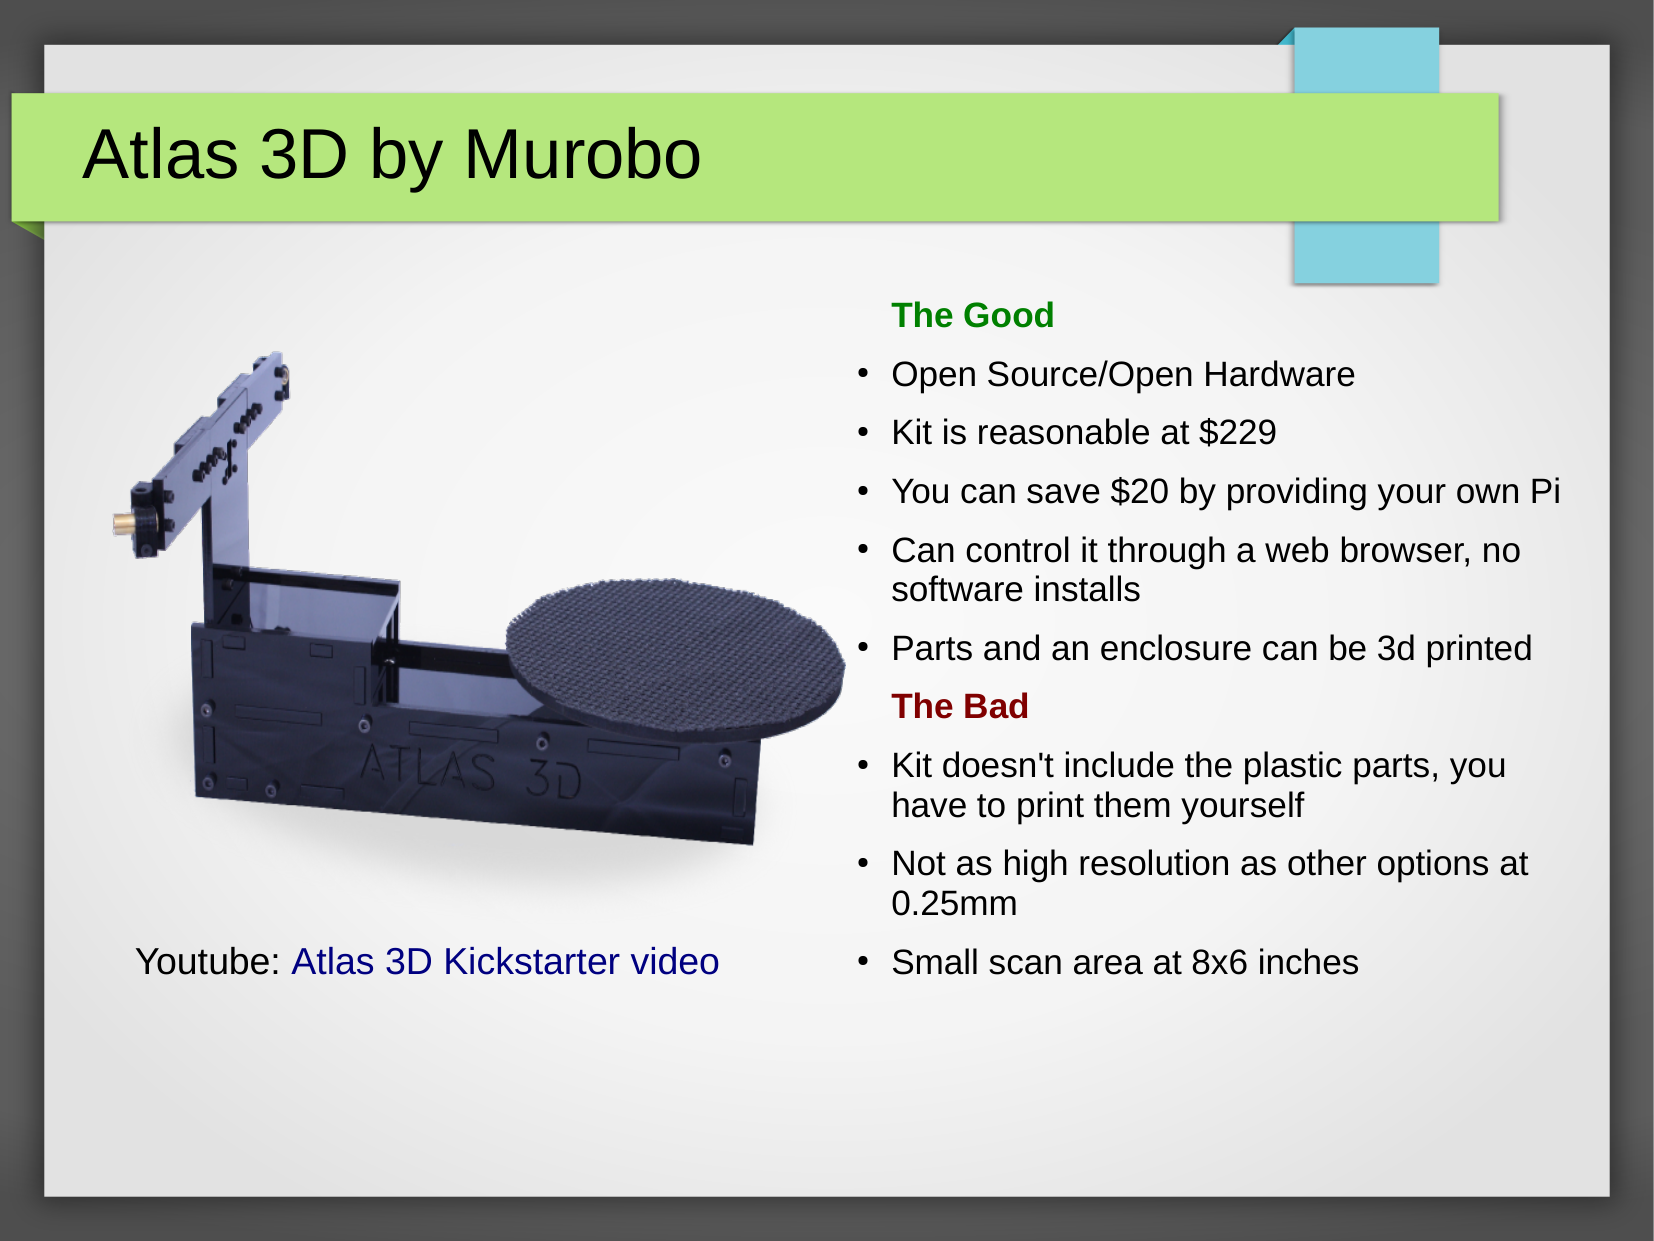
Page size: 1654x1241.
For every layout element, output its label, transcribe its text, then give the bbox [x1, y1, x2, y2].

picture [0, 0, 1654, 1241]
text_box Youtube: Atlas 3D Kickstarter video [120, 933, 744, 991]
title Atlas 3D by Murobo [82, 94, 1264, 213]
list The Good Open Source/Open Hardware Kit is reasonable at $229 You can save $20 by providing your own Pi Can control it through a web browser, no software installs Parts and an enclosure can be 3d printed The Bad Kit doesn't include the plastic parts, you have to print them yourself Not as high resolution as other options at 0.25mm Small scan area at 8x6 inches [845, 295, 1572, 1015]
